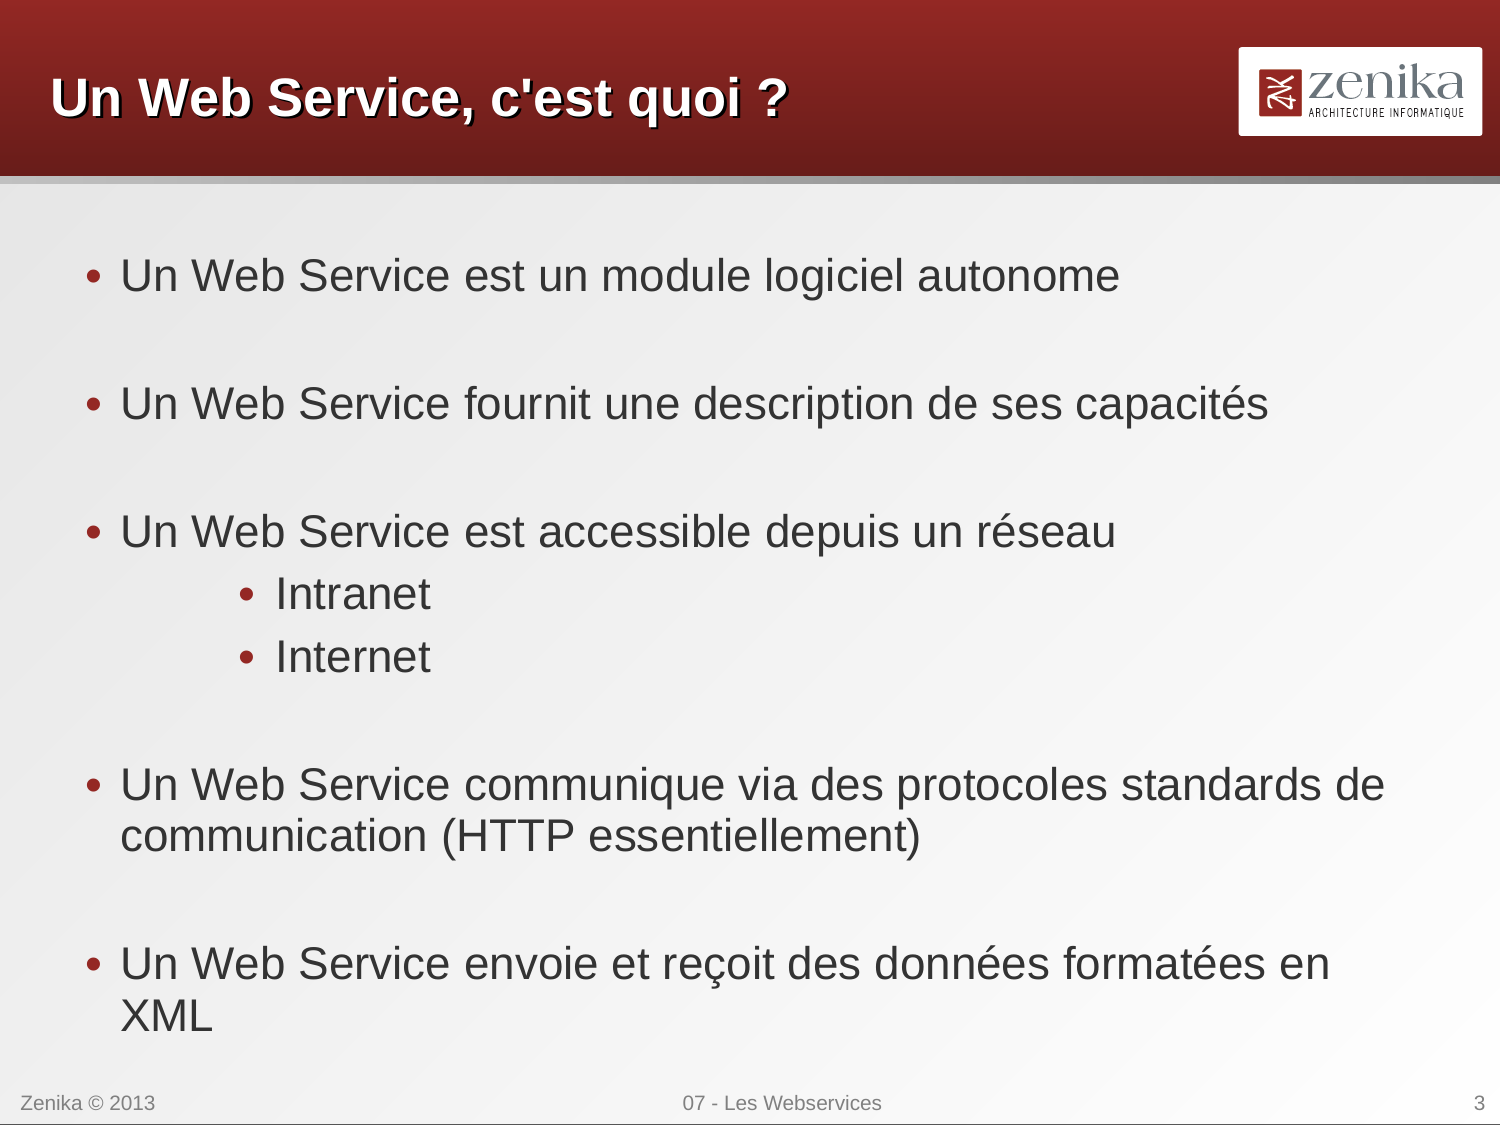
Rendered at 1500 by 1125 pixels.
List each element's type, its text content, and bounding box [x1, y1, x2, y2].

list Un Web Service est un module logiciel autonome Un Web Service fournit une description de ses capacités Un Web Service est accessible depuis un réseau Intranet Internet Un Web Service communique via des protocoles standards de communication (HTTP essentiellement) Un Web Service envoie et reçoit des données formatées en XML [50, 249, 1435, 1079]
picture [1257, 58, 1464, 125]
title Un Web Service, c'est quoi ? [50, 15, 1206, 180]
